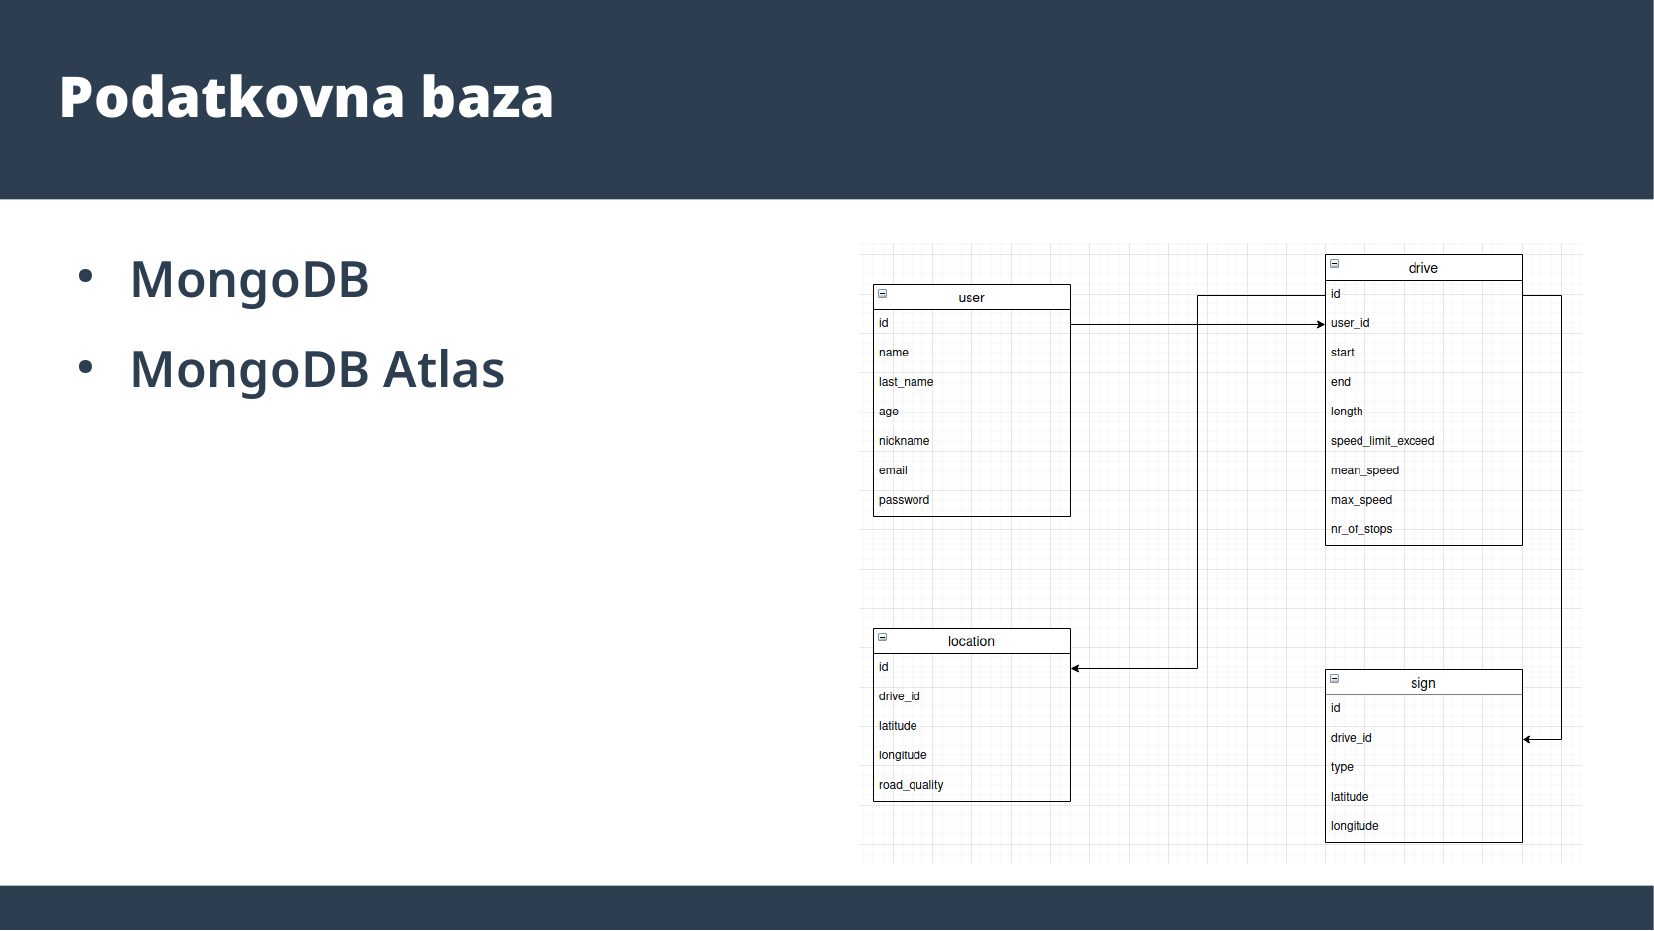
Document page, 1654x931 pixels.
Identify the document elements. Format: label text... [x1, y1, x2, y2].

picture [859, 243, 1582, 864]
title Podatkovna baza [58, 36, 1595, 155]
list MongoDB MongoDB Atlas [58, 243, 809, 864]
